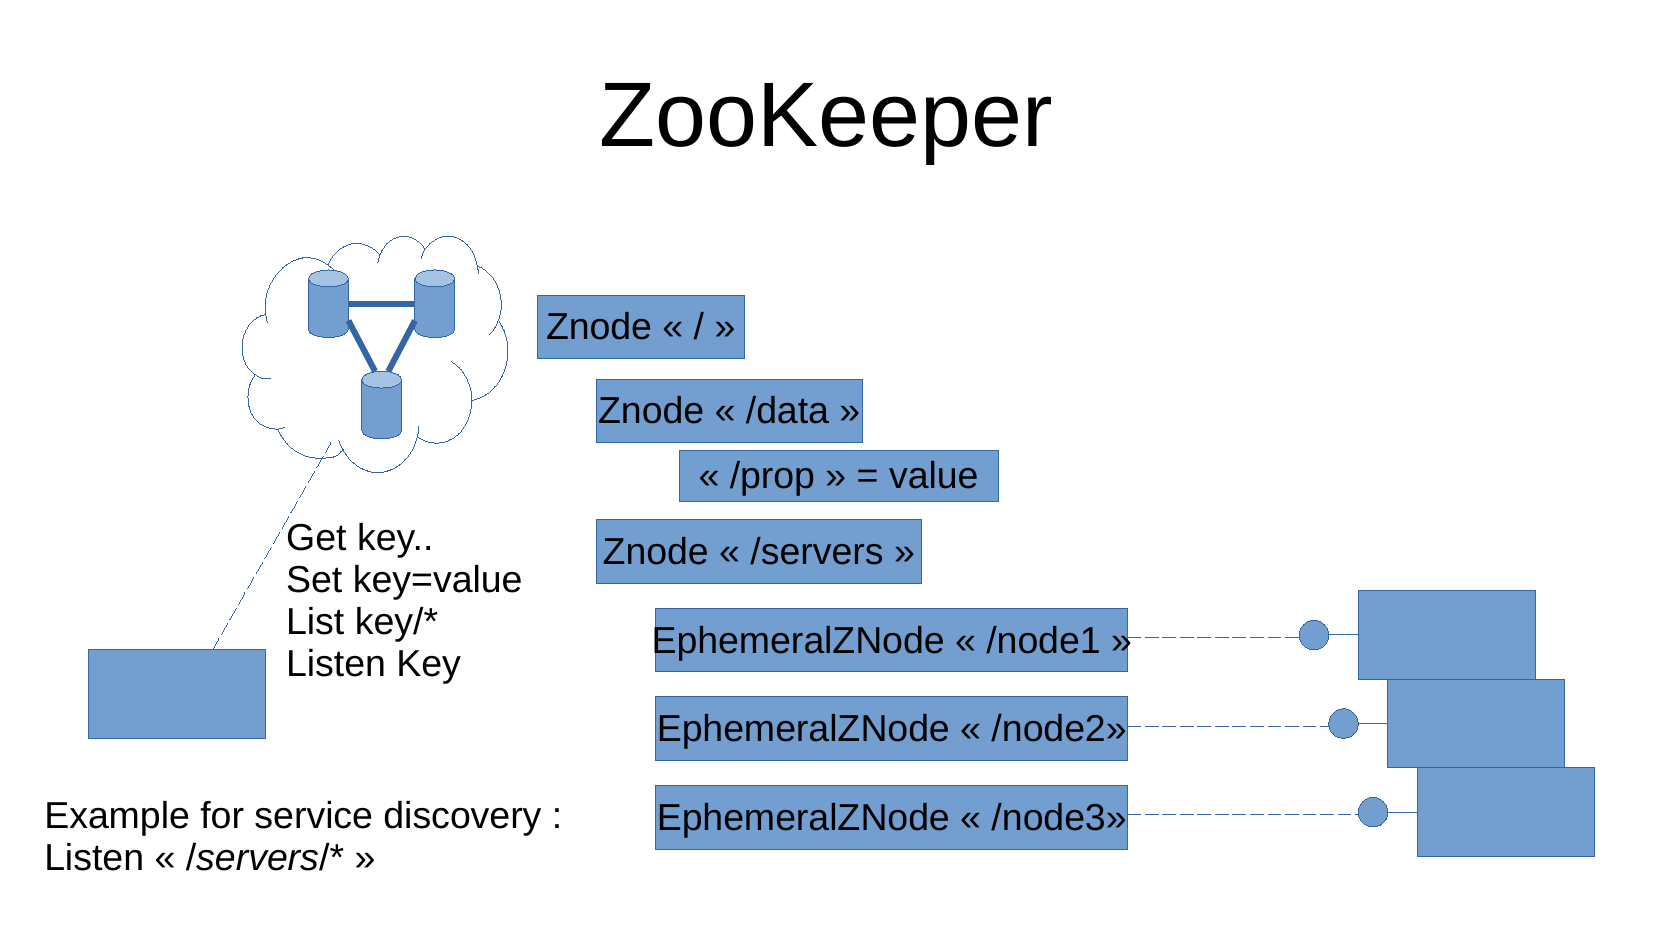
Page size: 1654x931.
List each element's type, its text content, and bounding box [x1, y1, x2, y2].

text_box [1328, 708, 1359, 739]
text_box Znode « /data » [596, 379, 863, 443]
text_box [361, 381, 402, 439]
text_box [1299, 620, 1329, 650]
text_box Example for service discovery : Listen « /servers/* » [29, 787, 578, 886]
title ZooKeeper [82, 37, 1571, 193]
text_box EphemeralZNode « /node1 » [655, 608, 1128, 672]
text_box EphemeralZNode « /node2» [655, 696, 1128, 761]
text_box Znode « /servers » [596, 519, 922, 584]
text_box * [414, 269, 455, 287]
text_box Znode « / » [537, 295, 745, 359]
text_box [308, 280, 349, 338]
text_box [1358, 590, 1595, 857]
text_box * [308, 269, 349, 287]
text_box « /prop » = value [679, 450, 999, 502]
text_box EphemeralZNode « /node3» [655, 785, 1128, 850]
text_box [414, 279, 455, 338]
text_box Get key.. Set key=value List key/* Listen Key [271, 508, 538, 692]
text_box * [361, 371, 402, 389]
text_box [1358, 797, 1388, 827]
text_box [88, 649, 266, 739]
